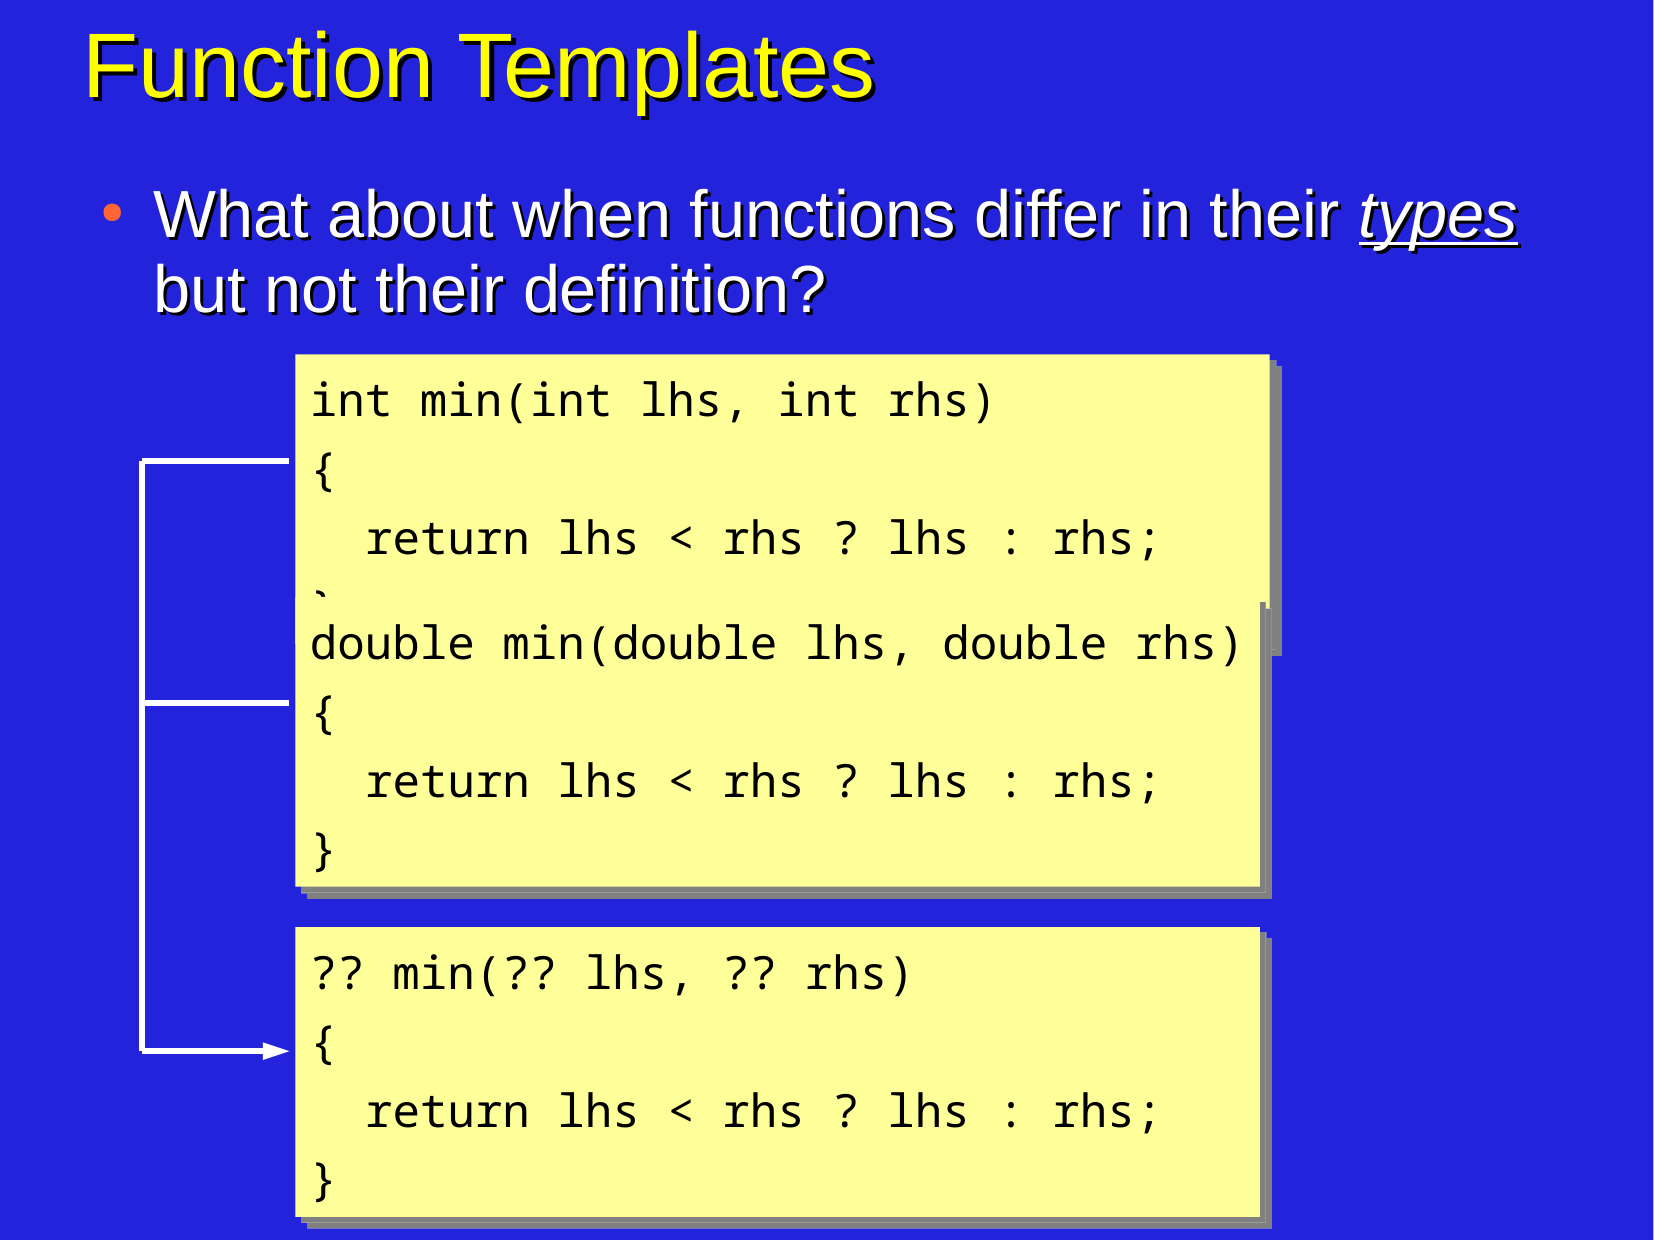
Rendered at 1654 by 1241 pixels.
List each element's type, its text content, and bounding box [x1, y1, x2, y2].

title Function Templates [82, 2, 1571, 130]
text_box double min(double lhs, double rhs) { return lhs < rhs ? lhs : rhs; } [295, 596, 1260, 887]
text_box ?? min(?? lhs, ?? rhs) { return lhs < rhs ? lhs : rhs; } [295, 927, 1260, 1217]
list What about when functions differ in their types but not their definition? [82, 177, 1571, 1182]
text_box int min(int lhs, int rhs) { return lhs < rhs ? lhs : rhs; } [295, 354, 1270, 645]
